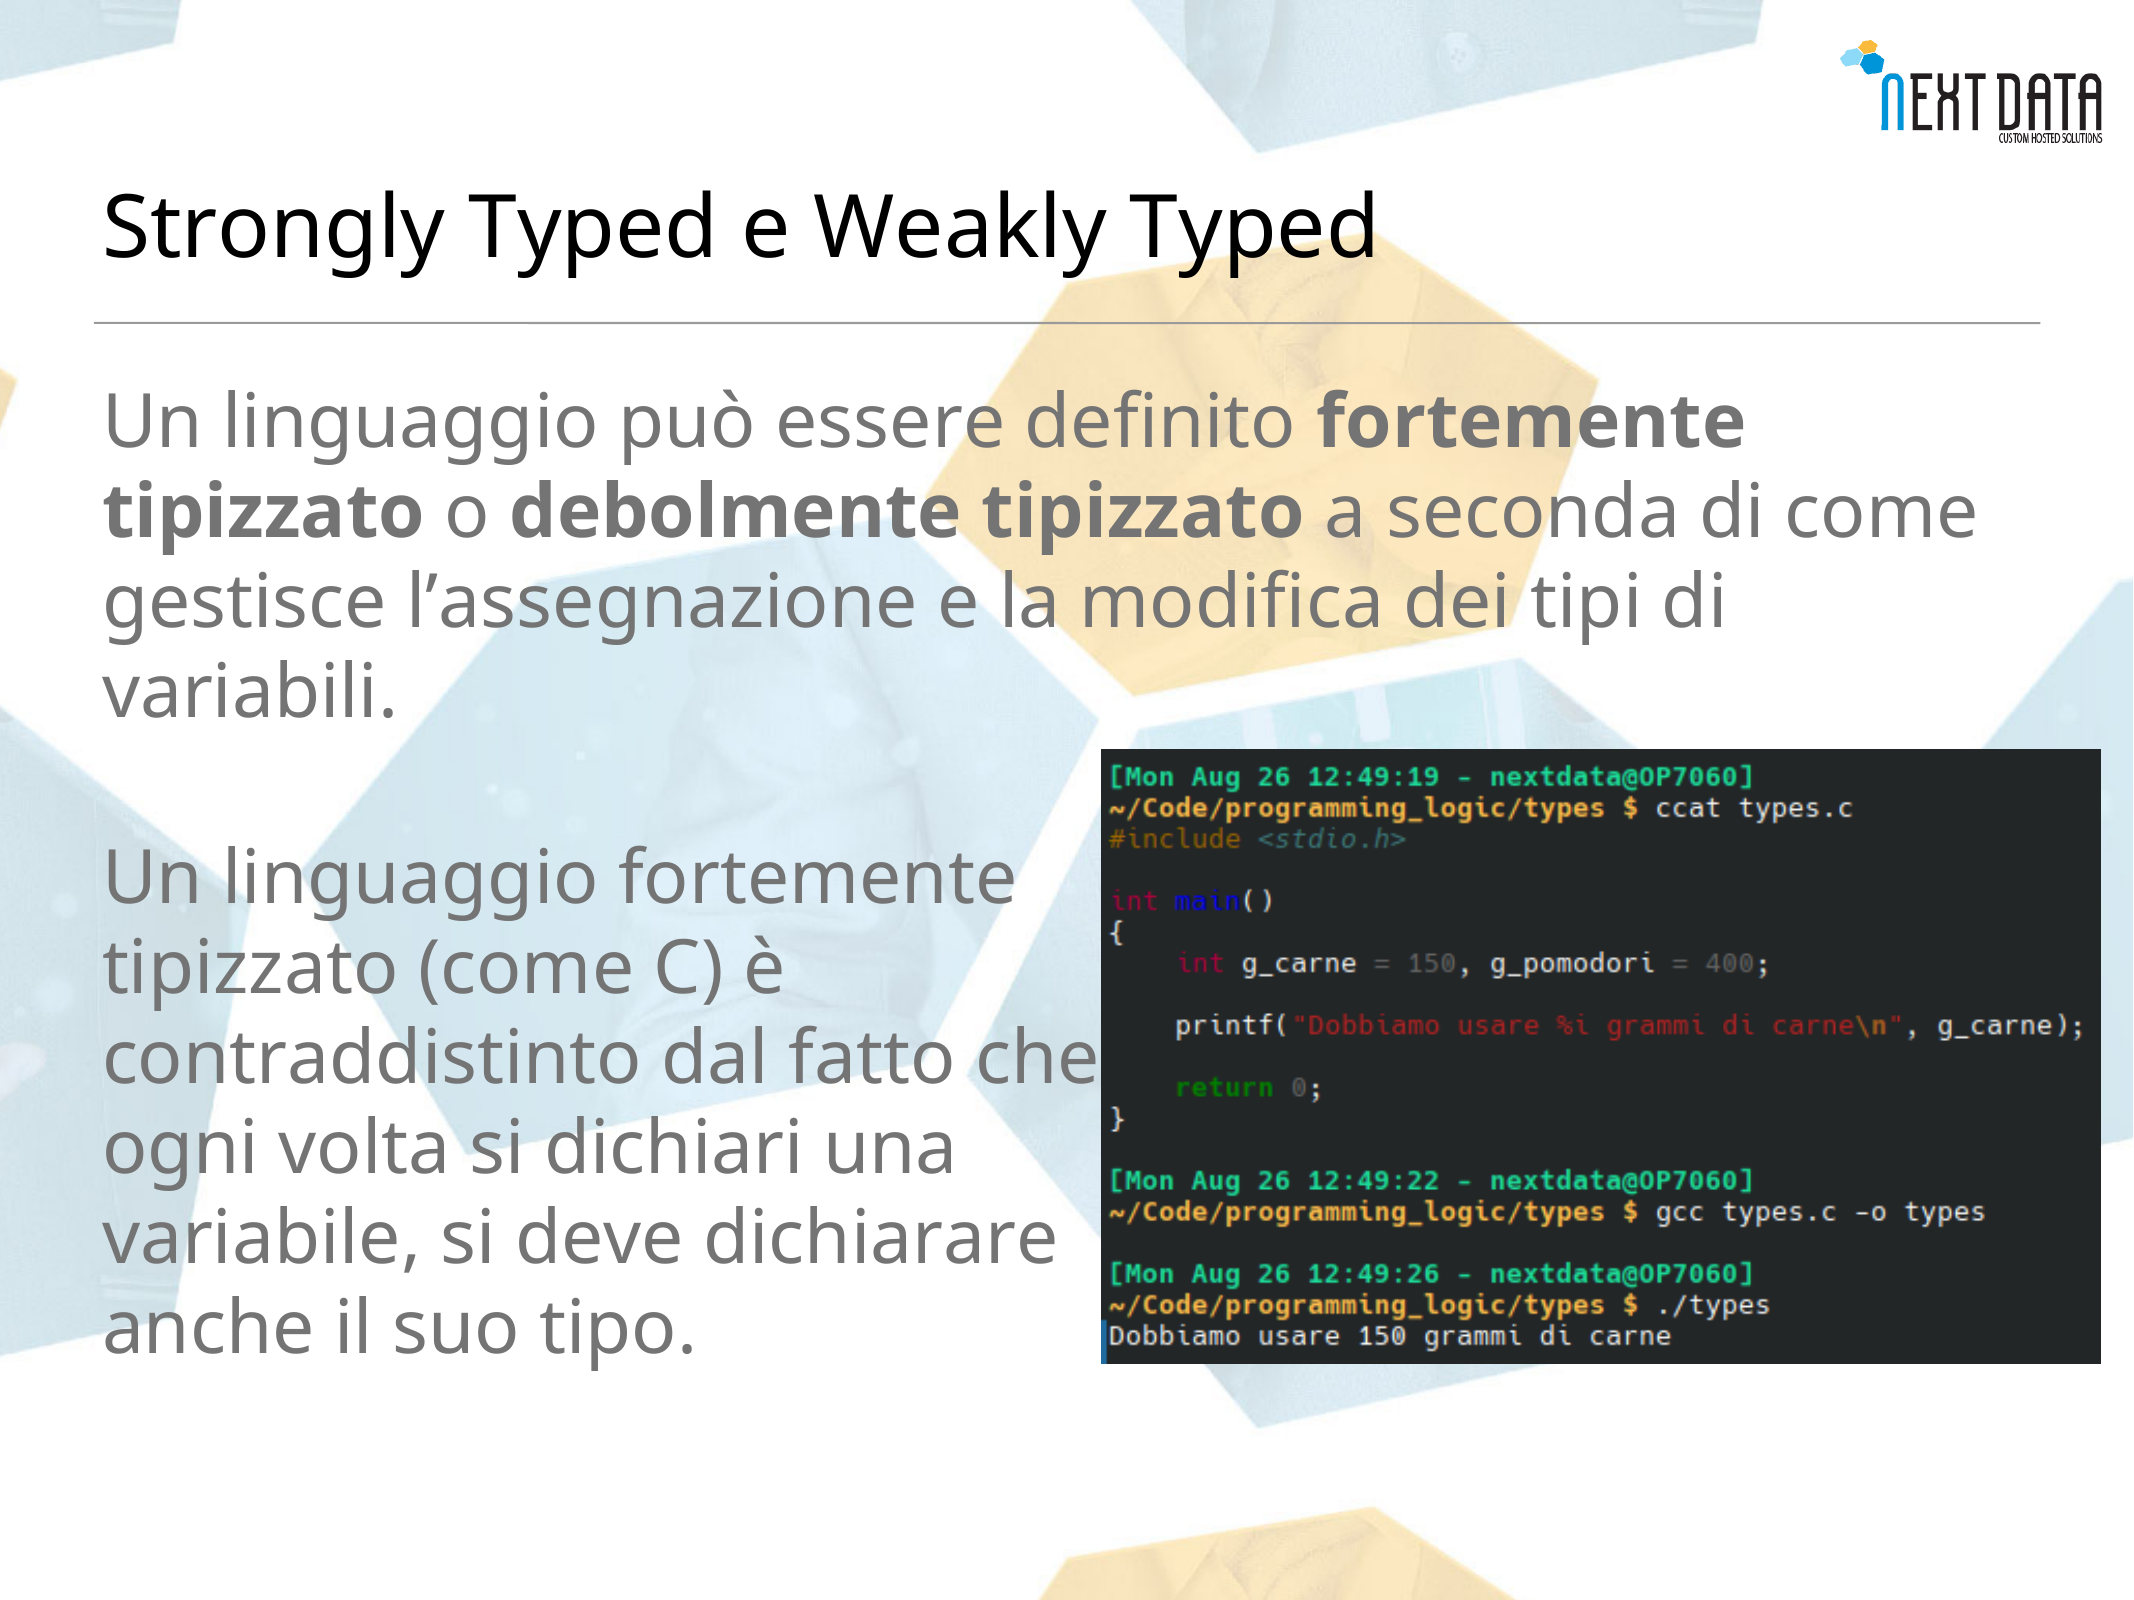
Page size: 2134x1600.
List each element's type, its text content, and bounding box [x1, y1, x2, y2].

picture [0, 0, 2134, 1600]
text_box Un linguaggio può essere definito fortemente tipizzato o debolmente tipizzato a seconda di come gestisce l’assegnazione e la modifica dei tipi di variabili. Un linguaggio fortemente tipizzato (come C) è contraddistinto dal fatto che ogni volta si dichiari una variabile, si deve dichiarare anche il suo tipo. [93, 364, 2040, 1459]
text_box Strongly Typed e Weakly Typed [93, 54, 2040, 284]
